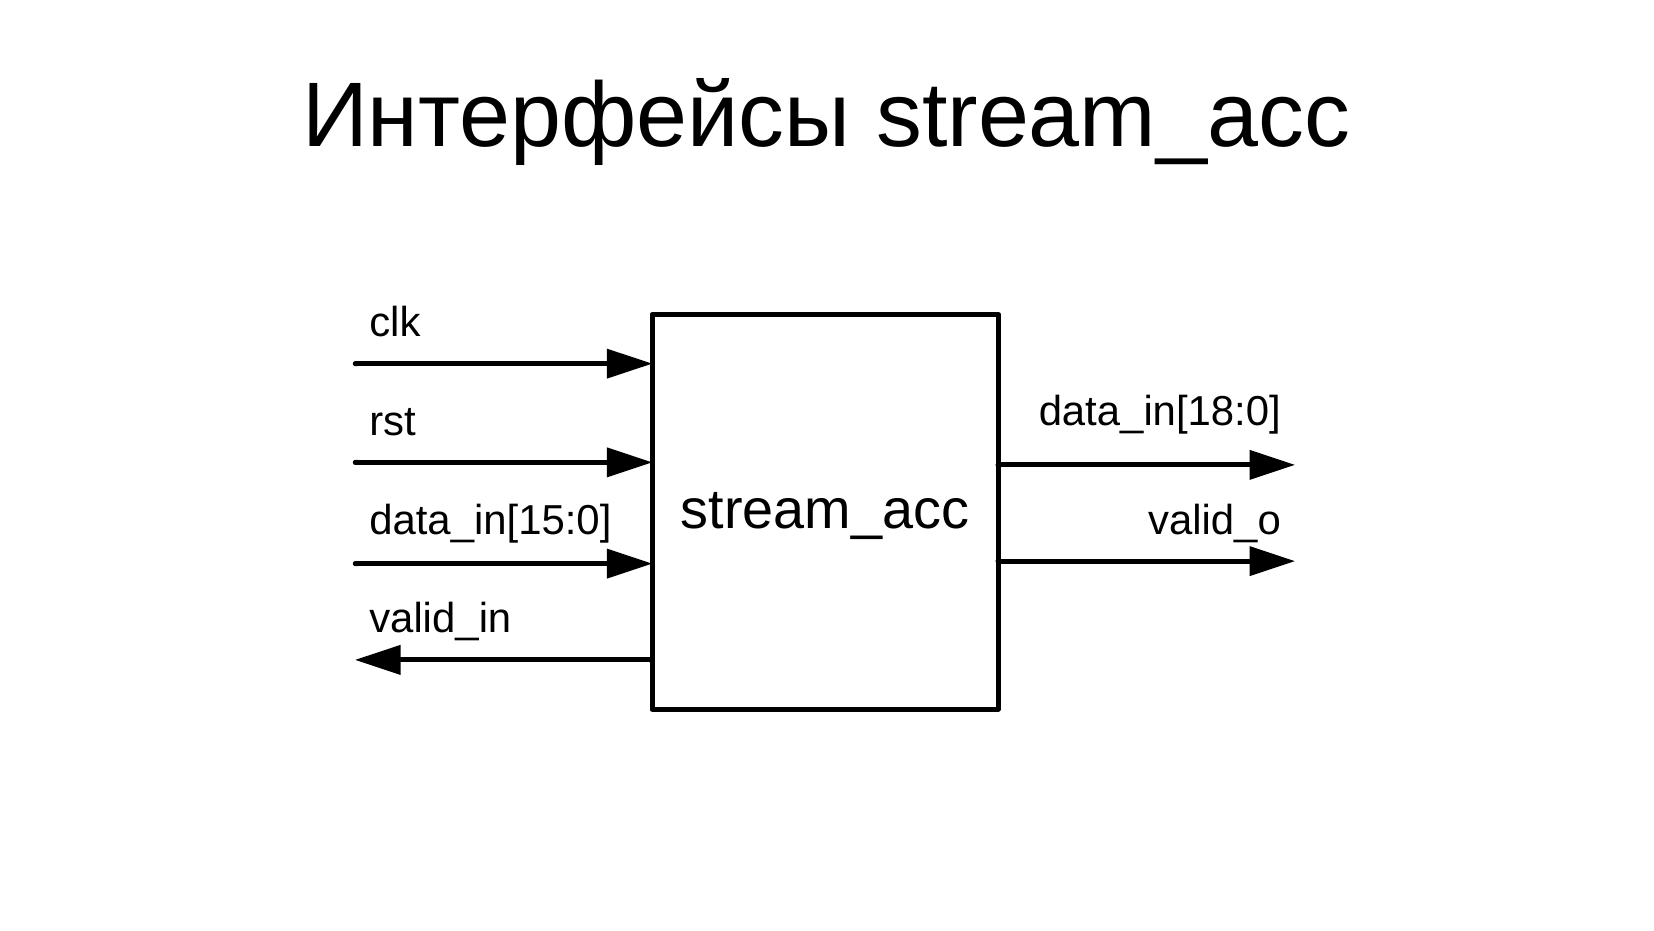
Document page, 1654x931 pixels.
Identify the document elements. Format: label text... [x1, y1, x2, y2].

picture [345, 285, 1303, 720]
title Интерфейсы stream_acc [82, 37, 1571, 193]
